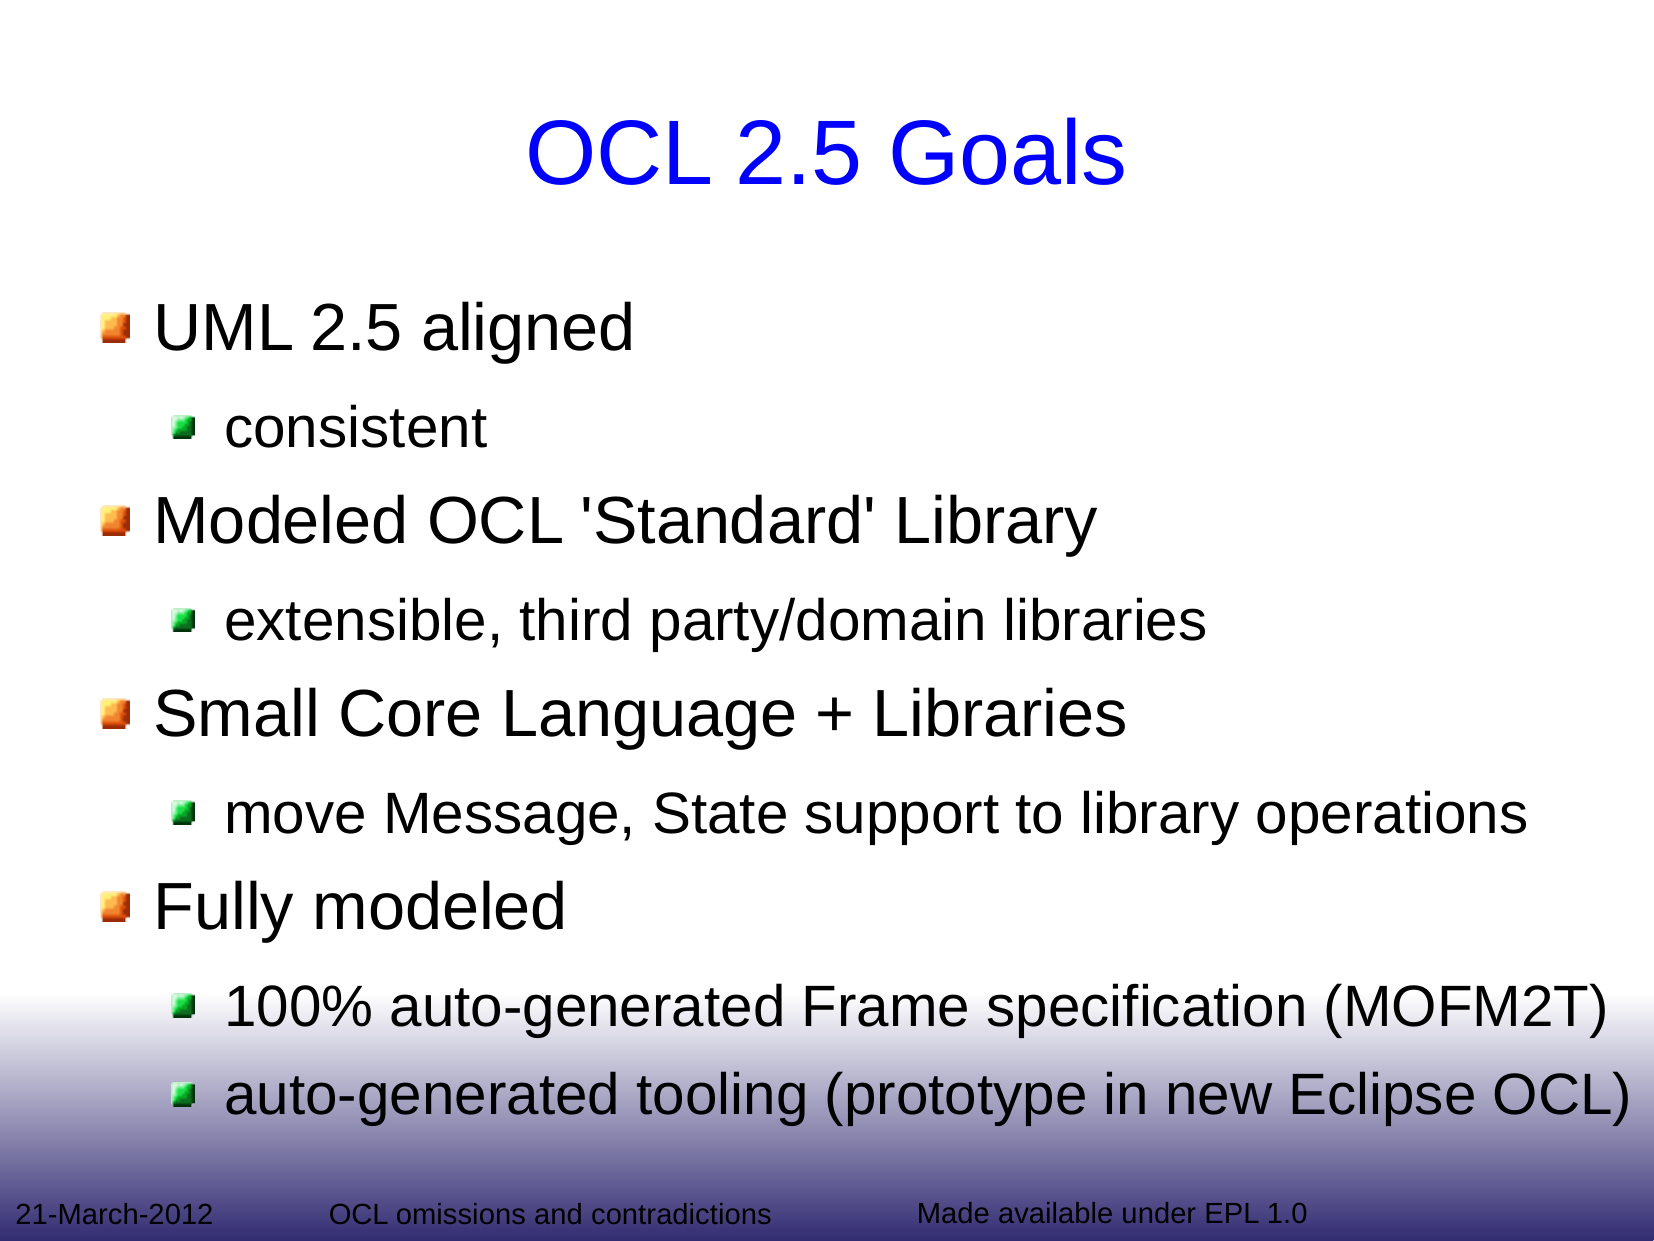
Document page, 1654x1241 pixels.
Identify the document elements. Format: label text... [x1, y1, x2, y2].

title OCL 2.5 Goals [82, 49, 1571, 257]
list UML 2.5 aligned consistent Modeled OCL 'Standard' Library extensible, third party/domain libraries Small Core Language + Libraries move Message, State support to library operations Fully modeled 100% auto-generated Frame specification (MOFM2T) auto-generated tooling (prototype in new Eclipse OCL) [82, 290, 1639, 1126]
